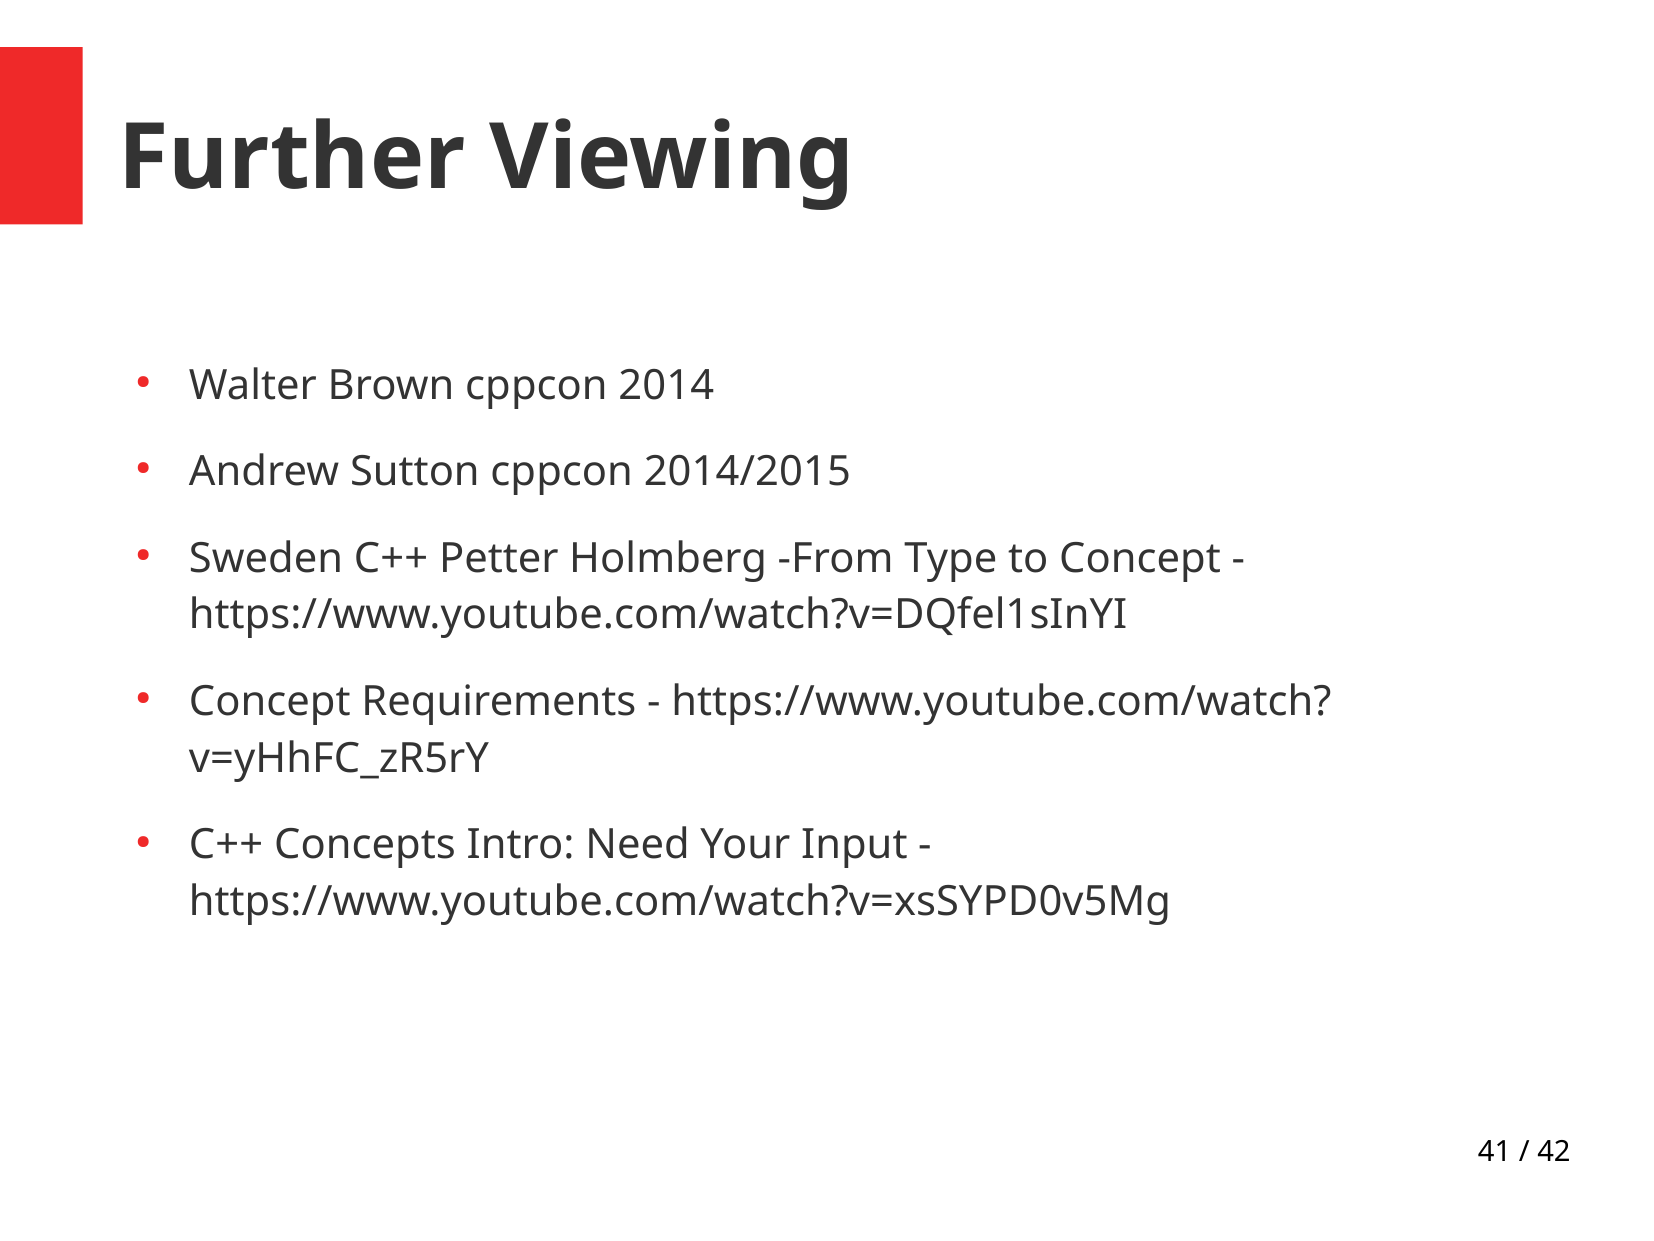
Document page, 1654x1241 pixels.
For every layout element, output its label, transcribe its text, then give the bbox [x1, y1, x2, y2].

title Further Viewing [118, 49, 1571, 257]
list Walter Brown cppcon 2014 Andrew Sutton cppcon 2014/2015 Sweden C++ Petter Holmberg -From Type to Concept - https://www.youtube.com/watch?v=DQfel1sInYI Concept Requirements - https://www.youtube.com/watch?v=yHhFC_zR5rY C++ Concepts Intro: Need Your Input - https://www.youtube.com/watch?v=xsSYPD0v5Mg [118, 354, 1536, 1074]
